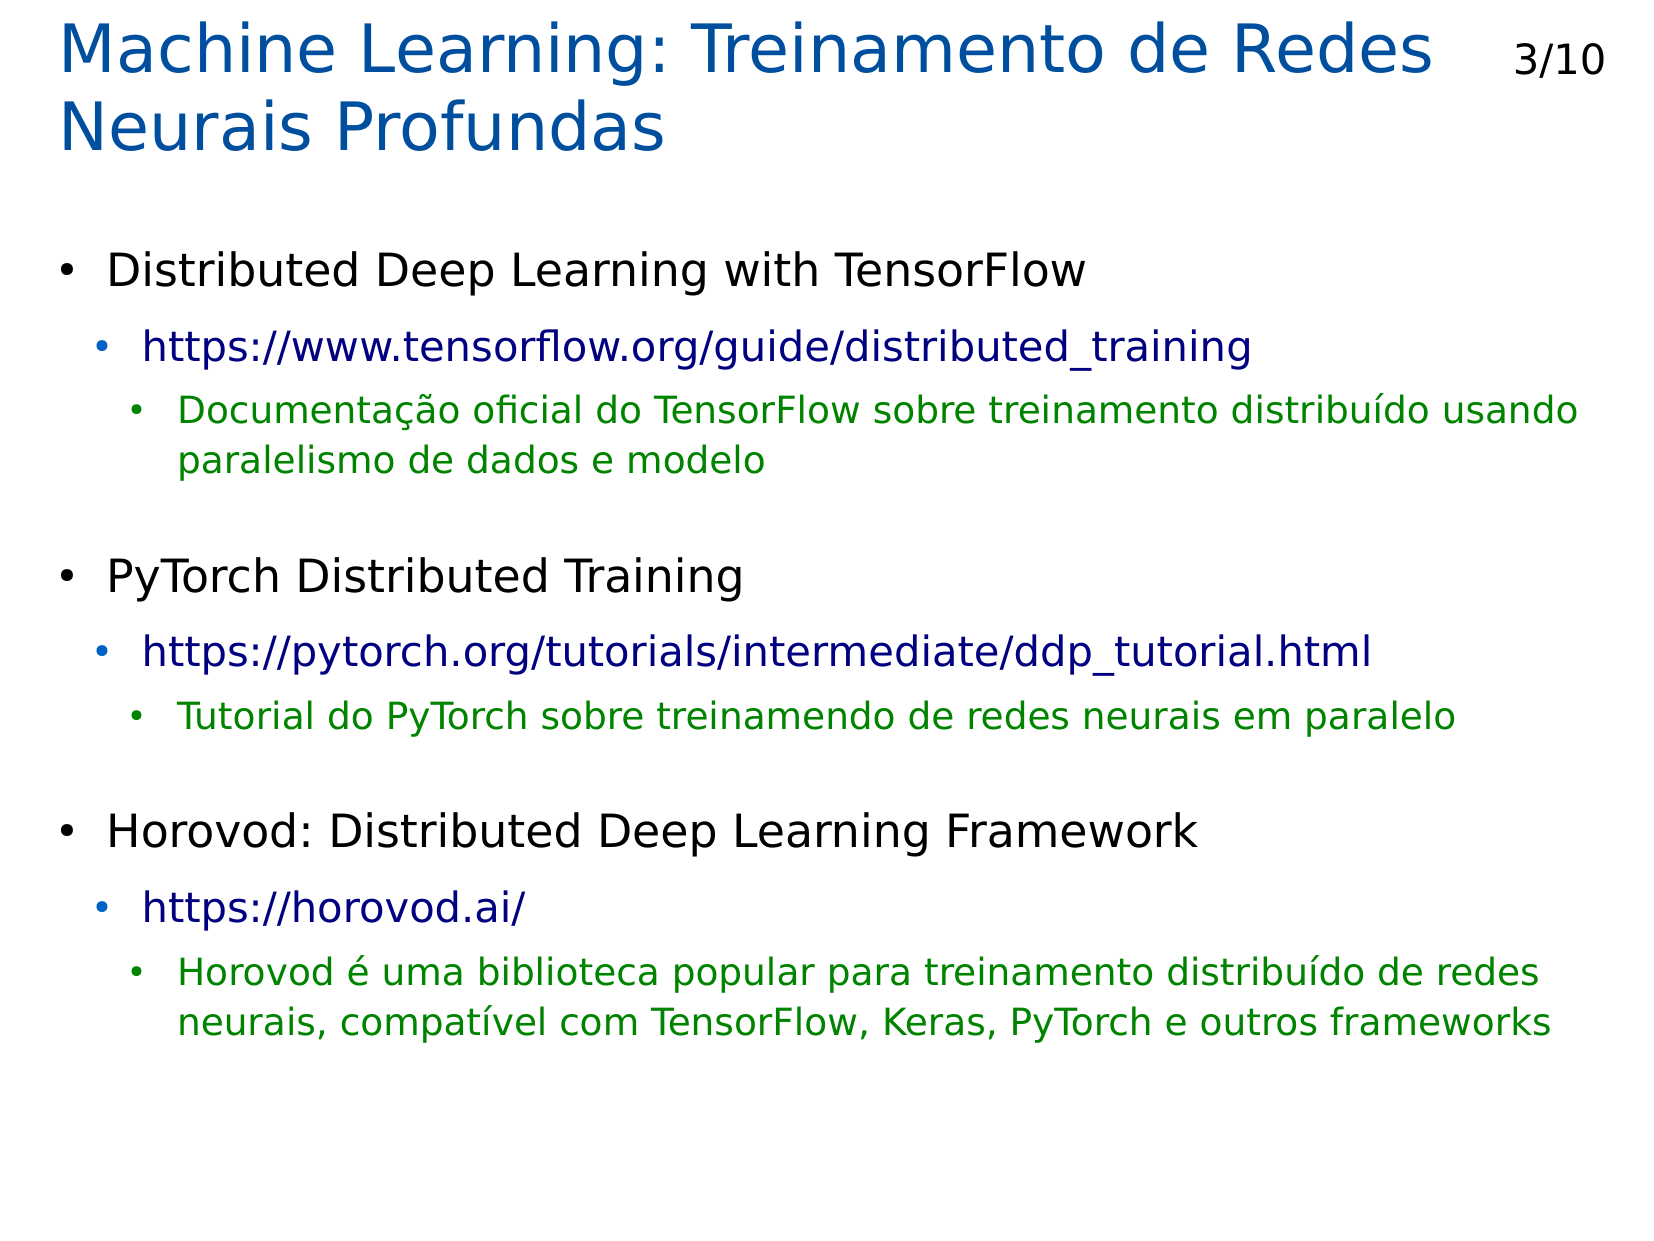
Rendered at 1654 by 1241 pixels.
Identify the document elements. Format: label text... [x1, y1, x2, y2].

list Distributed Deep Learning with TensorFlow https://www.tensorflow.org/guide/distributed_training Documentação oficial do TensorFlow sobre treinamento distribuído usando paralelismo de dados e modelo PyTorch Distributed Training https://pytorch.org/tutorials/intermediate/ddp_tutorial.html Tutorial do PyTorch sobre treinamendo de redes neurais em paralelo Horovod: Distributed Deep Learning Framework https://horovod.ai/ Horovod é uma biblioteca popular para treinamento distribuído de redes neurais, compatível com TensorFlow, Keras, PyTorch e outros frameworks [59, 236, 1595, 1211]
title Machine Learning: Treinamento de Redes Neurais Profundas [59, 10, 1506, 167]
